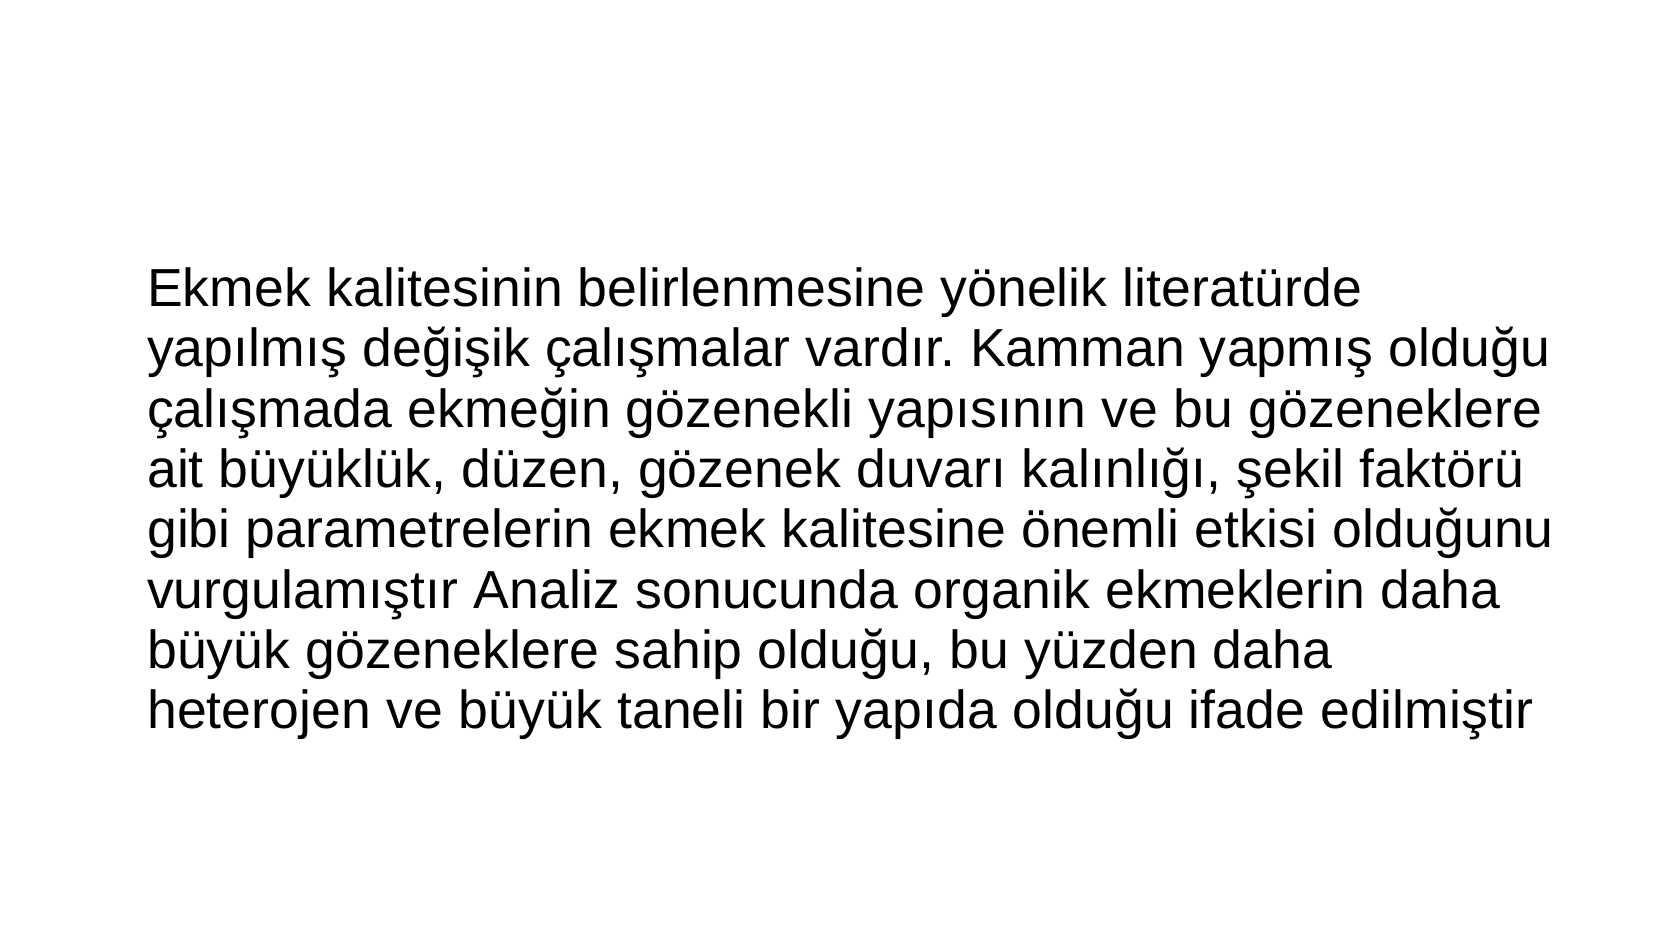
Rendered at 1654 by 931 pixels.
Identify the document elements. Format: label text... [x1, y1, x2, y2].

list Ekmek kalitesinin belirlenmesine yönelik literatürde yapılmış değişik çalışmalar vardır. Kamman yapmış olduğu çalışmada ekmeğin gözenekli yapısının ve bu gözeneklere ait büyüklük, düzen, gözenek duvarı kalınlığı, şekil faktörü gibi parametrelerin ekmek kalitesine önemli etkisi olduğunu vurgulamıştır Analiz sonucunda organik ekmeklerin daha büyük gözeneklere sahip olduğu, bu yüzden daha heterojen ve büyük taneli bir yapıda olduğu ifade edilmiştir [76, 257, 1565, 798]
